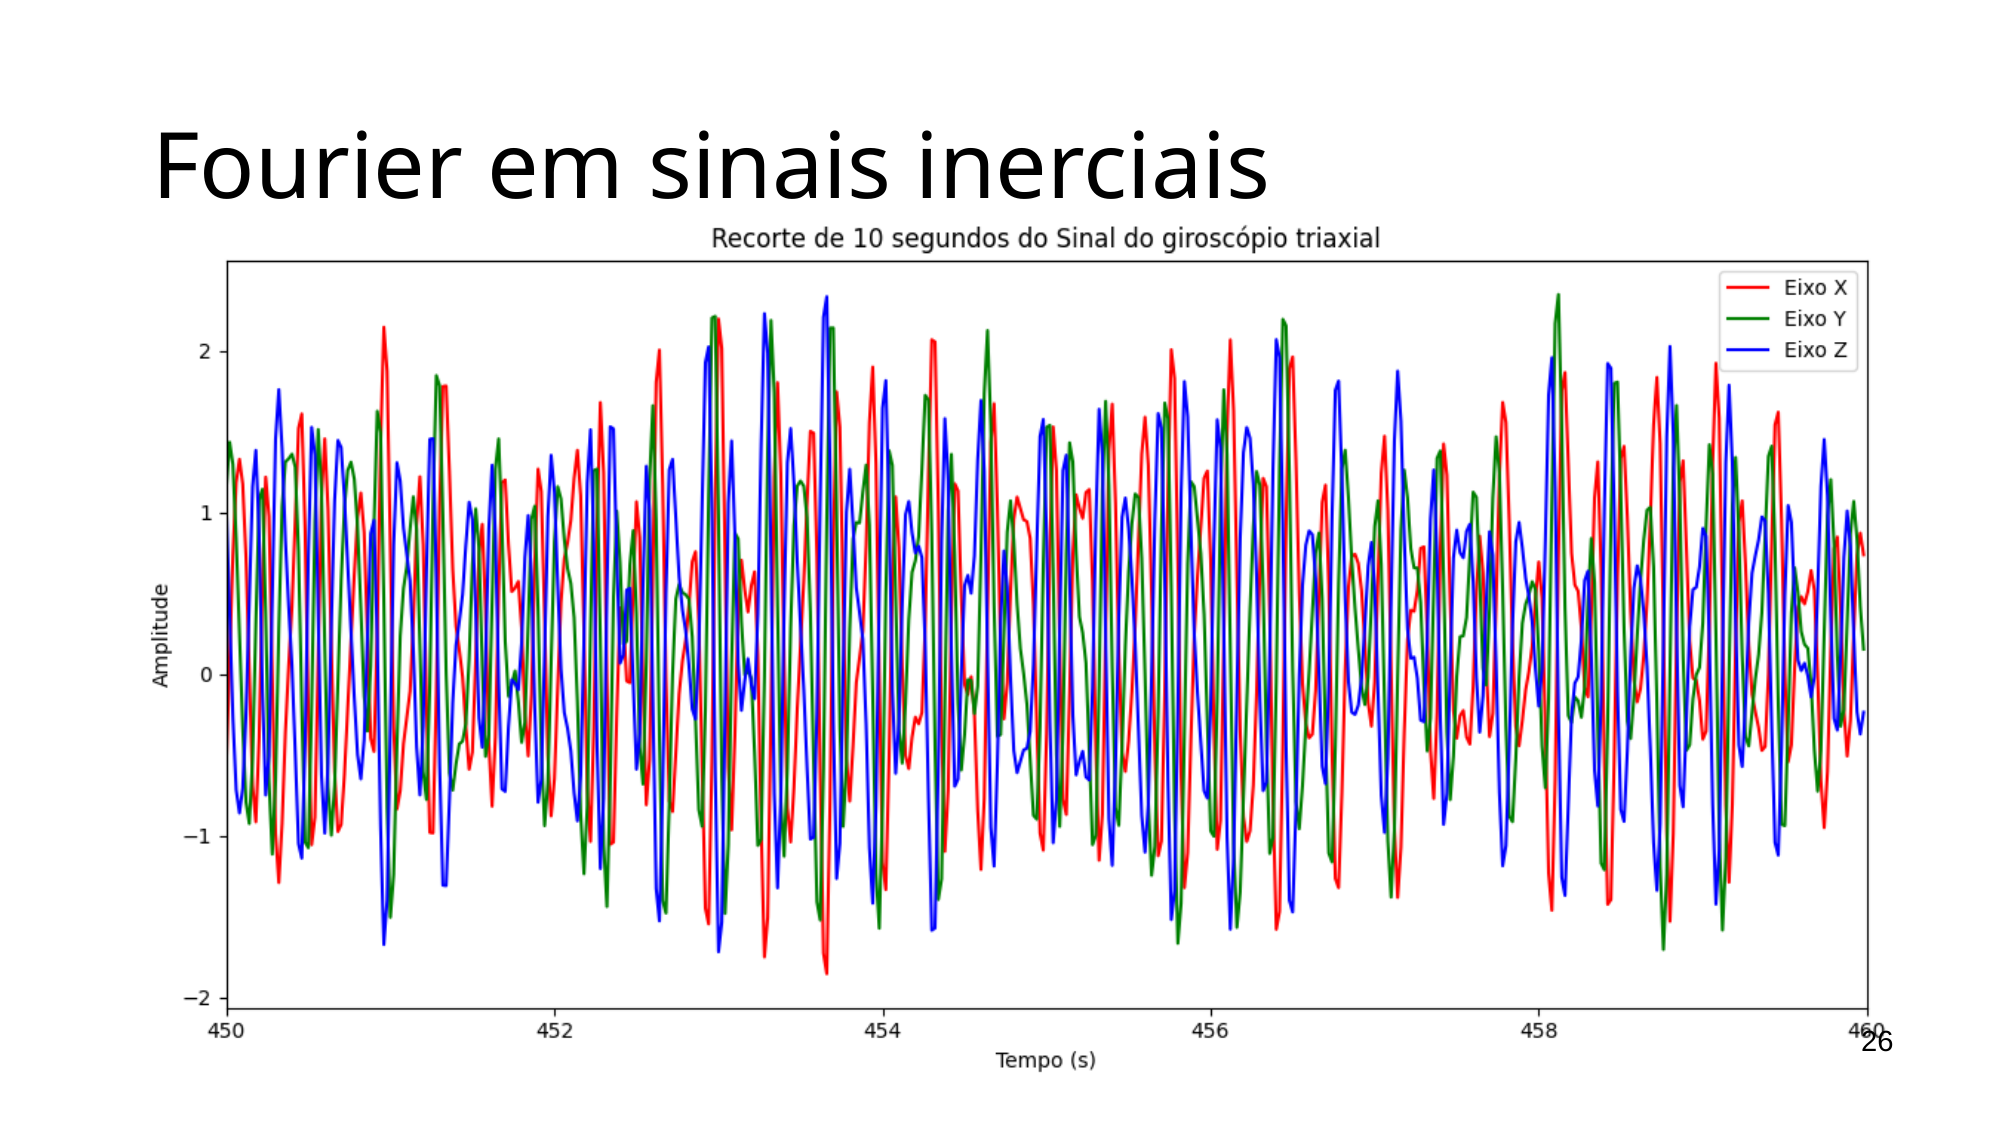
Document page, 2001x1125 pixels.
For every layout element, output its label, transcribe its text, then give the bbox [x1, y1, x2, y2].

picture [137, 212, 1900, 1088]
text_box <number> [1846, 1017, 2000, 1088]
title Fourier em sinais inerciais [137, 59, 1863, 212]
